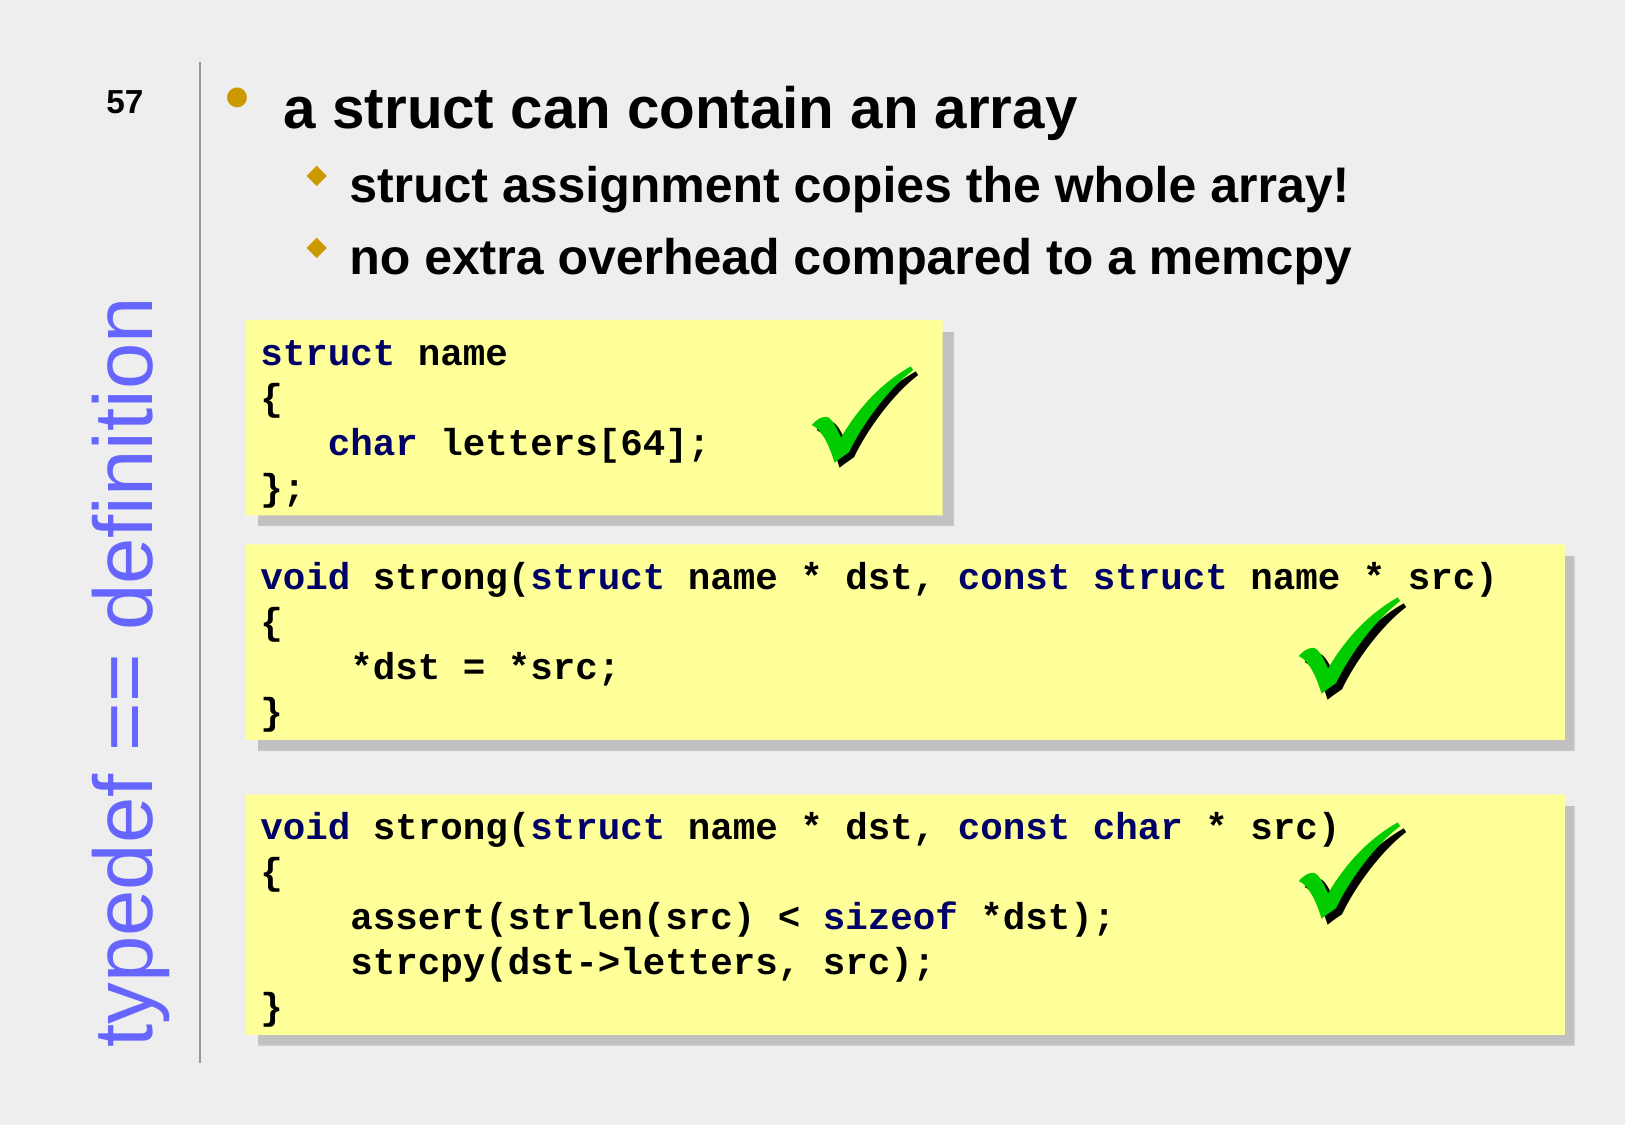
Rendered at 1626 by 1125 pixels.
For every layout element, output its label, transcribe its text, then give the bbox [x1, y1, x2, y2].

text_box void strong(struct name * dst, const char * src) { assert(strlen(src) < sizeof *dst); strcpy(dst->letters, src); } [245, 794, 1565, 1035]
title typedef == definition [50, 187, 188, 1063]
text_box struct name { char letters[64]; }; [245, 319, 943, 516]
list a struct can contain an array struct assignment copies the whole array! no extra overhead compared to a memcpy [212, 62, 1550, 1063]
text_box  [785, 324, 975, 520]
text_box  [1273, 781, 1463, 976]
text_box void strong(struct name * dst, const struct name * src) { *dst = *src; } [245, 544, 1565, 740]
text_box  [1273, 556, 1463, 752]
